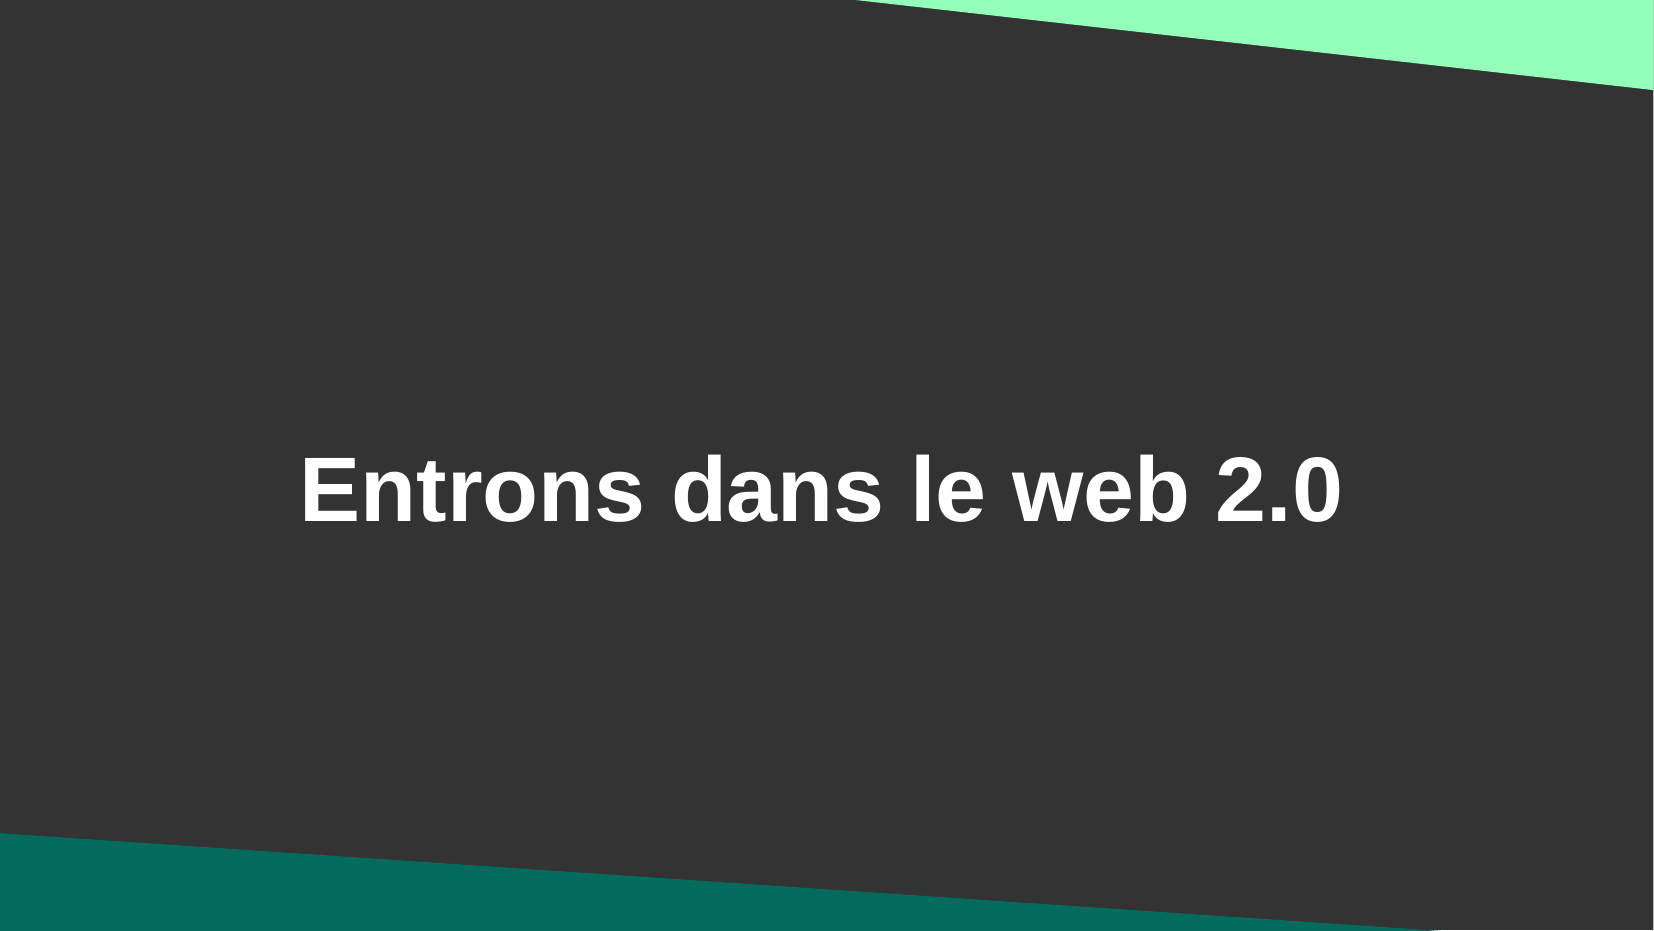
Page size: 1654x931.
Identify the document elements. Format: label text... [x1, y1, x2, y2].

title Entrons dans le web 2.0 [22, 438, 1622, 542]
text_box [855, 0, 1654, 91]
